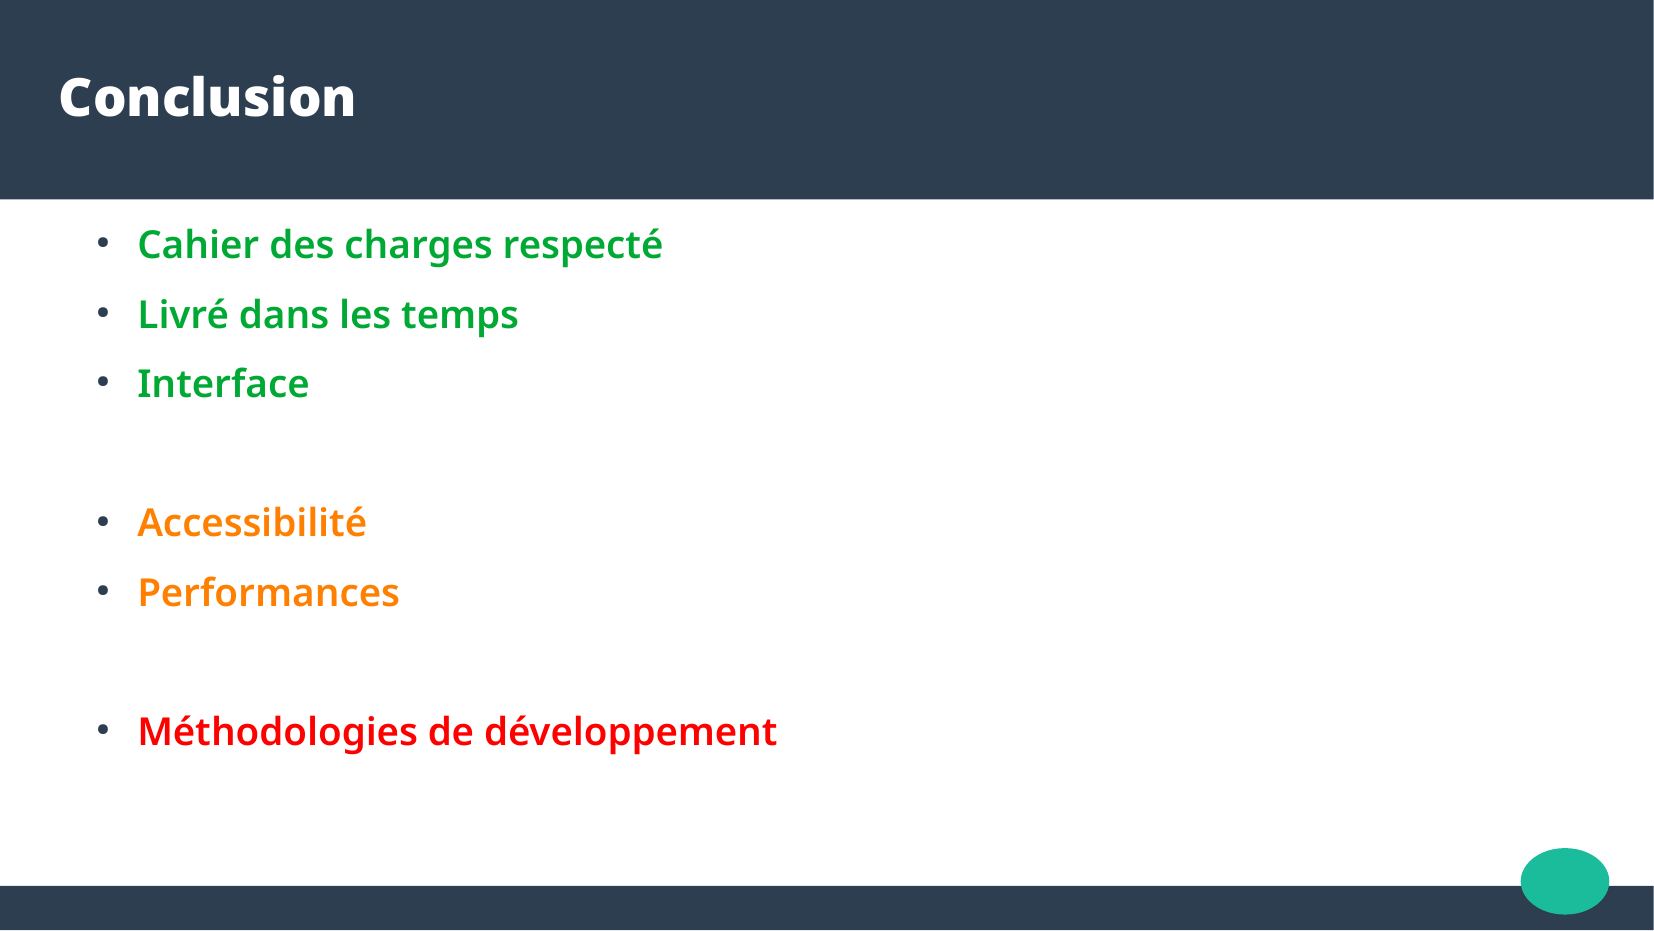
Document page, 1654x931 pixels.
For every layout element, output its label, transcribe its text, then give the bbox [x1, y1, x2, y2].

title Conclusion [59, 37, 1595, 156]
list Cahier des charges respecté Livré dans les temps Interface Accessibilité Performances Méthodologies de développement [82, 217, 1571, 758]
